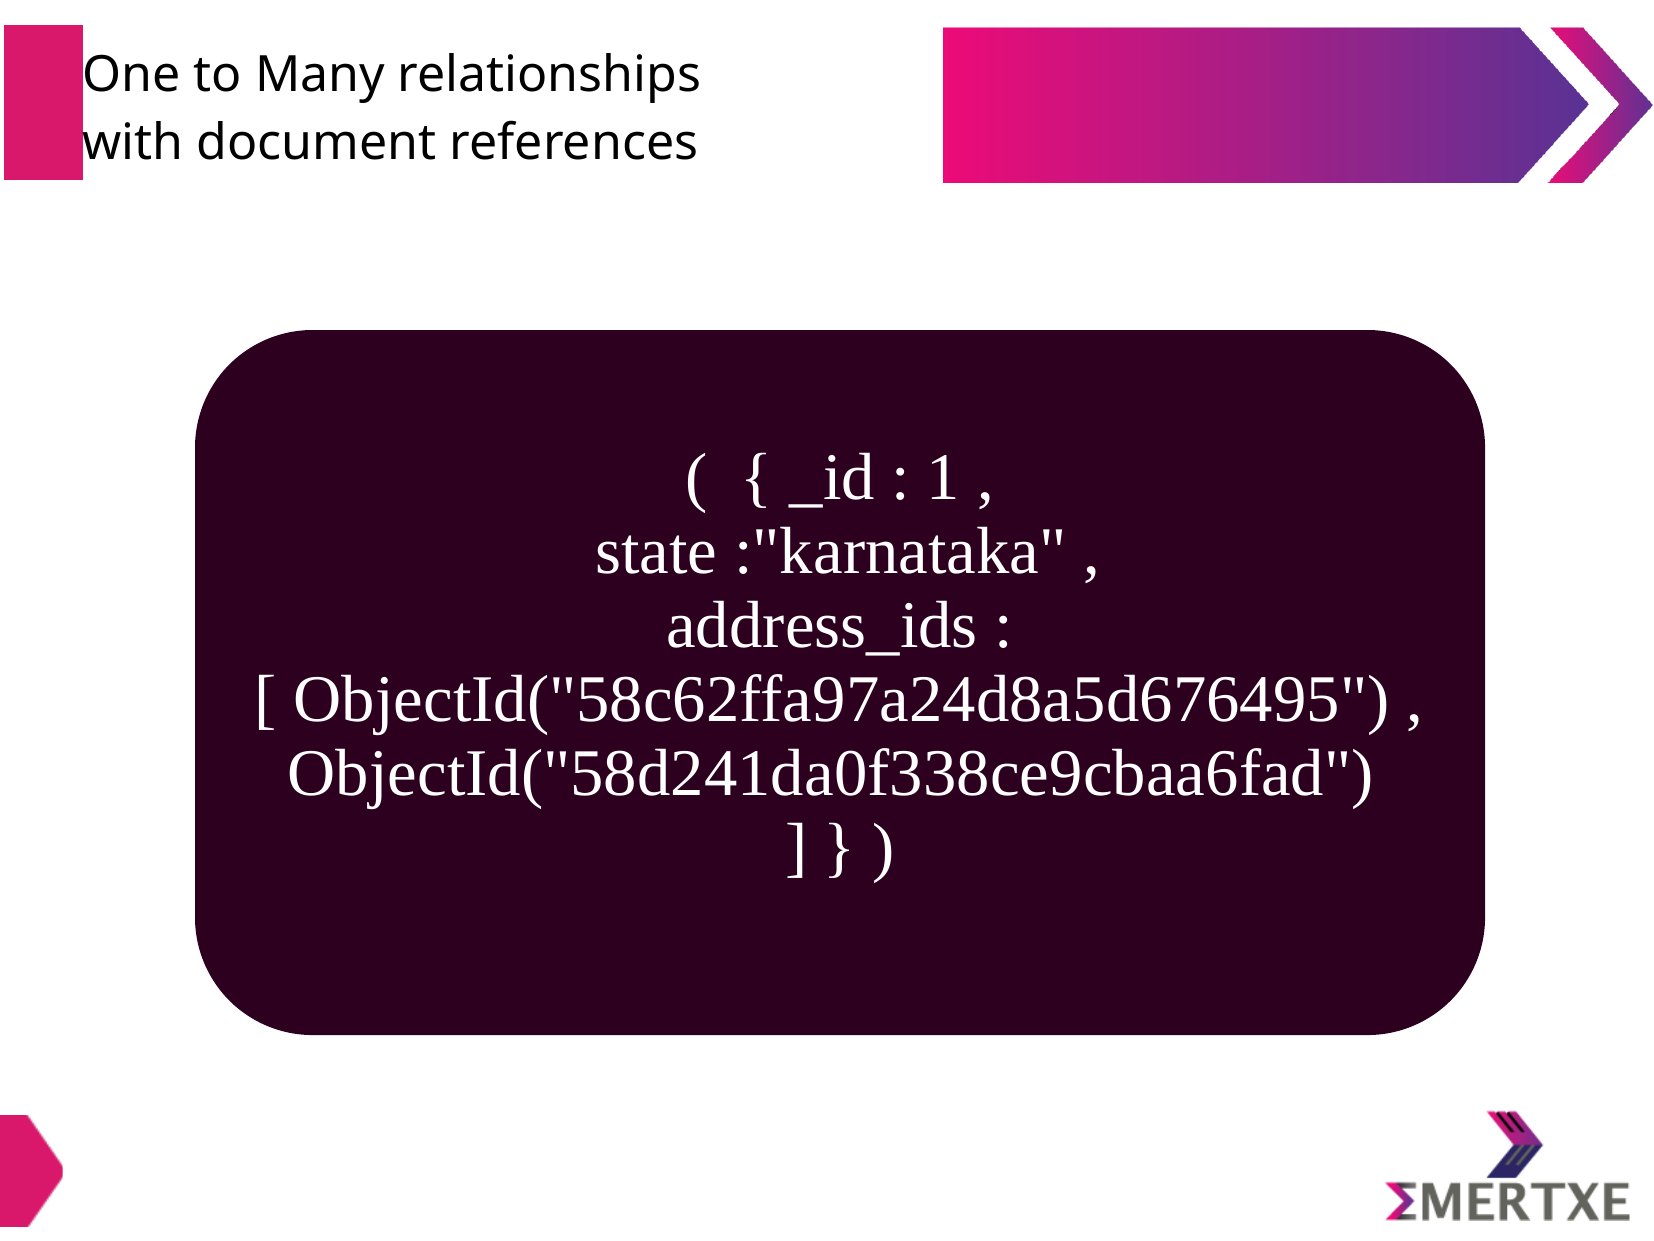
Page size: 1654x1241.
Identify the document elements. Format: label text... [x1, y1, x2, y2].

picture [1385, 1107, 1631, 1221]
picture [1571, 27, 1653, 183]
title One to Many relationships with document references [82, 2, 1571, 210]
text_box ( { _id : 1 , state :"karnataka" , address_ids : [ ObjectId("58c62ffa97a24d8a5d676495") , ObjectId("58d241da0f338ce9cbaa6fad") ] } ) [195, 330, 1486, 1036]
